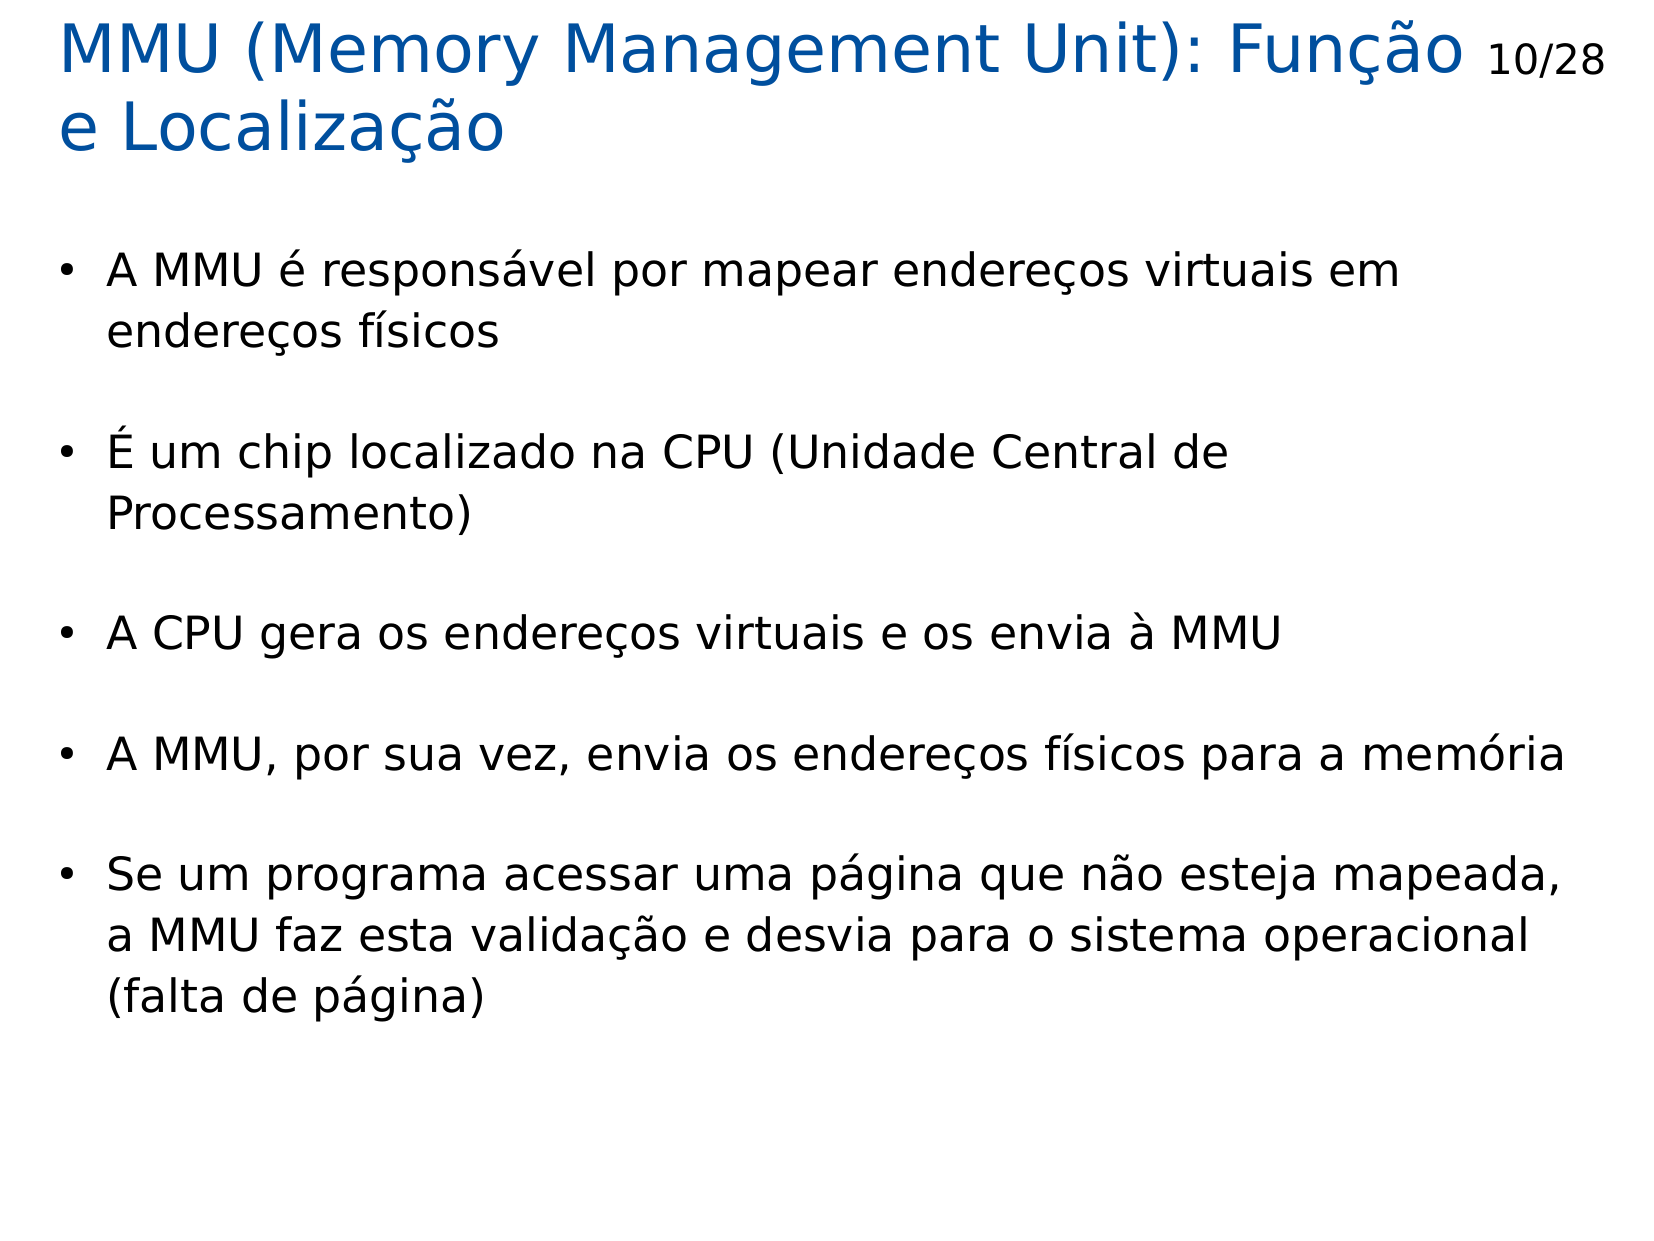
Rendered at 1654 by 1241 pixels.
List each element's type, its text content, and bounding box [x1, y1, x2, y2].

title MMU (Memory Management Unit): Função e Localização [59, 10, 1506, 167]
list A MMU é responsável por mapear endereços virtuais em endereços físicos É um chip localizado na CPU (Unidade Central de Processamento) A CPU gera os endereços virtuais e os envia à MMU A MMU, por sua vez, envia os endereços físicos para a memória Se um programa acessar uma página que não esteja mapeada, a MMU faz esta validação e desvia para o sistema operacional (falta de página) [59, 236, 1595, 1211]
